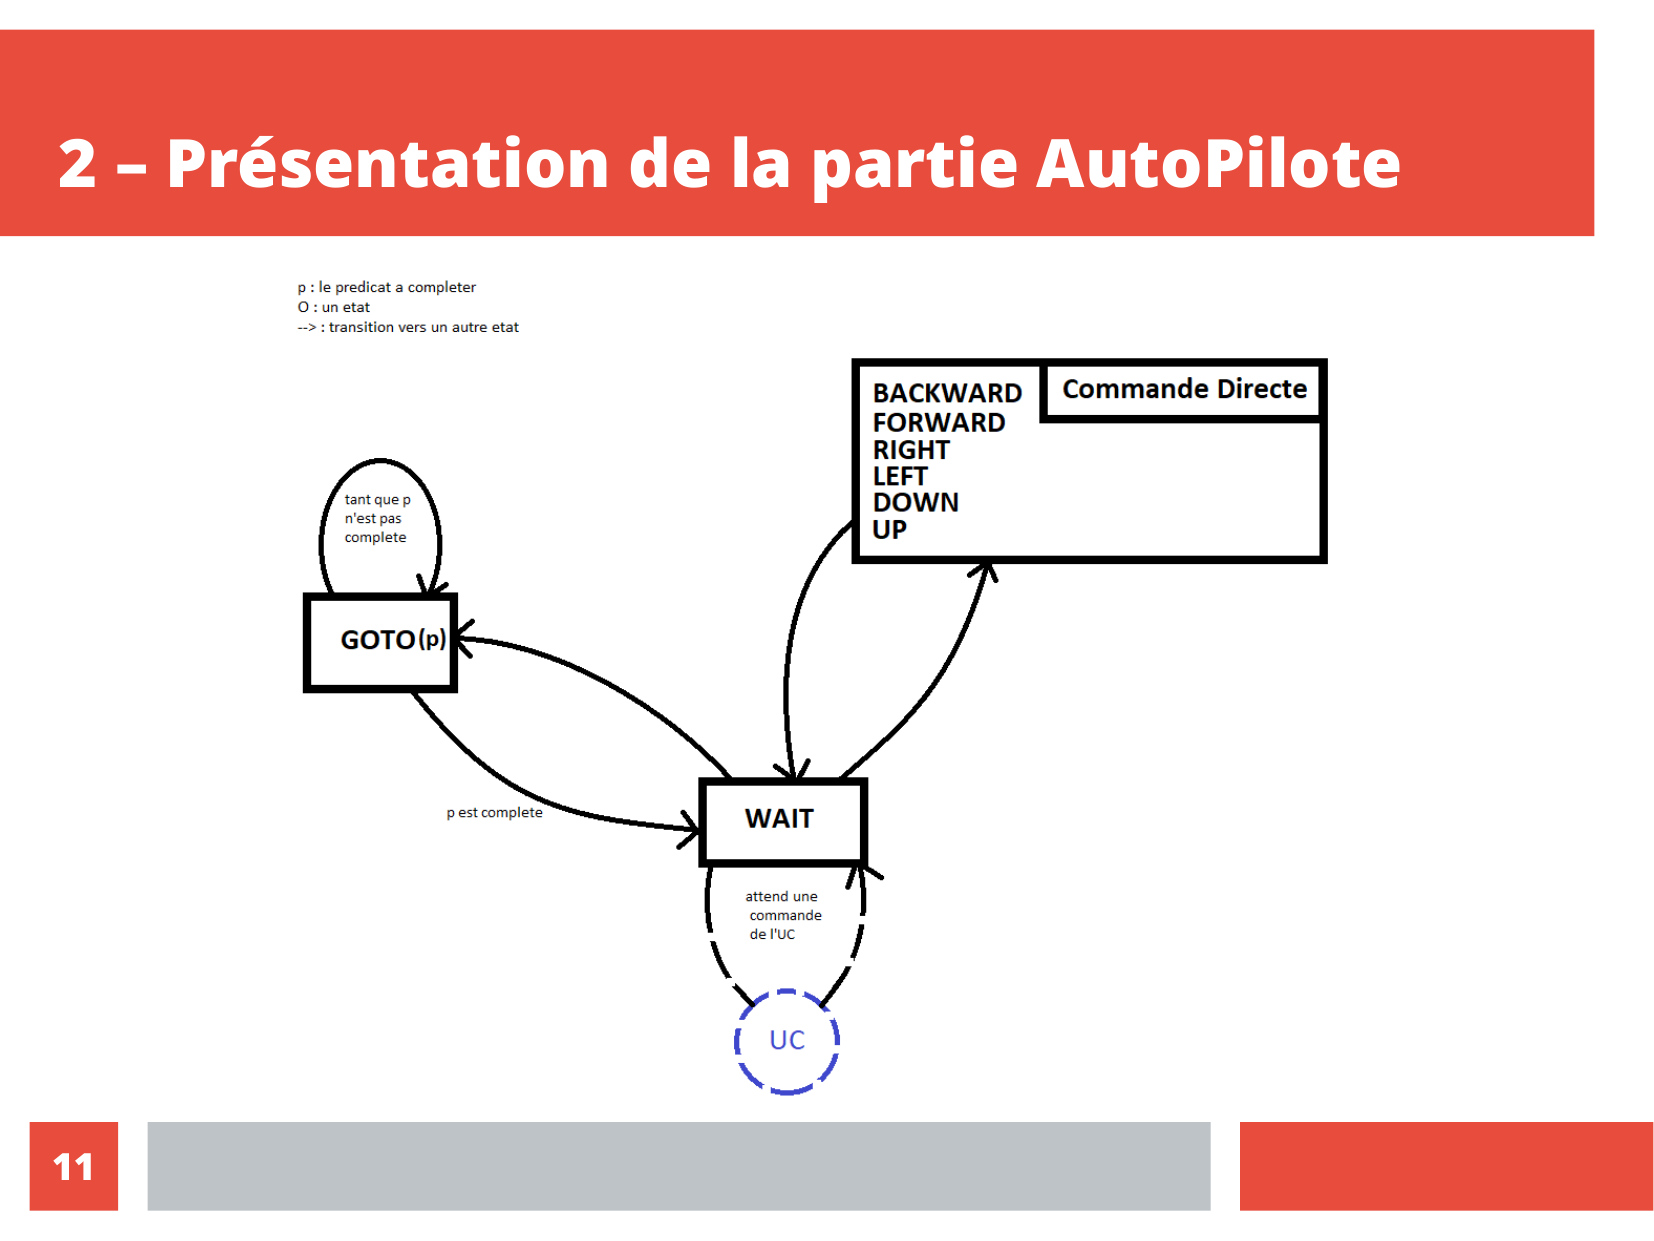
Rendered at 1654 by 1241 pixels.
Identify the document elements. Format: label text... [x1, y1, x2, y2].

picture [285, 269, 1351, 1105]
title 2 – Présentation de la partie AutoPilote [59, 59, 1595, 207]
